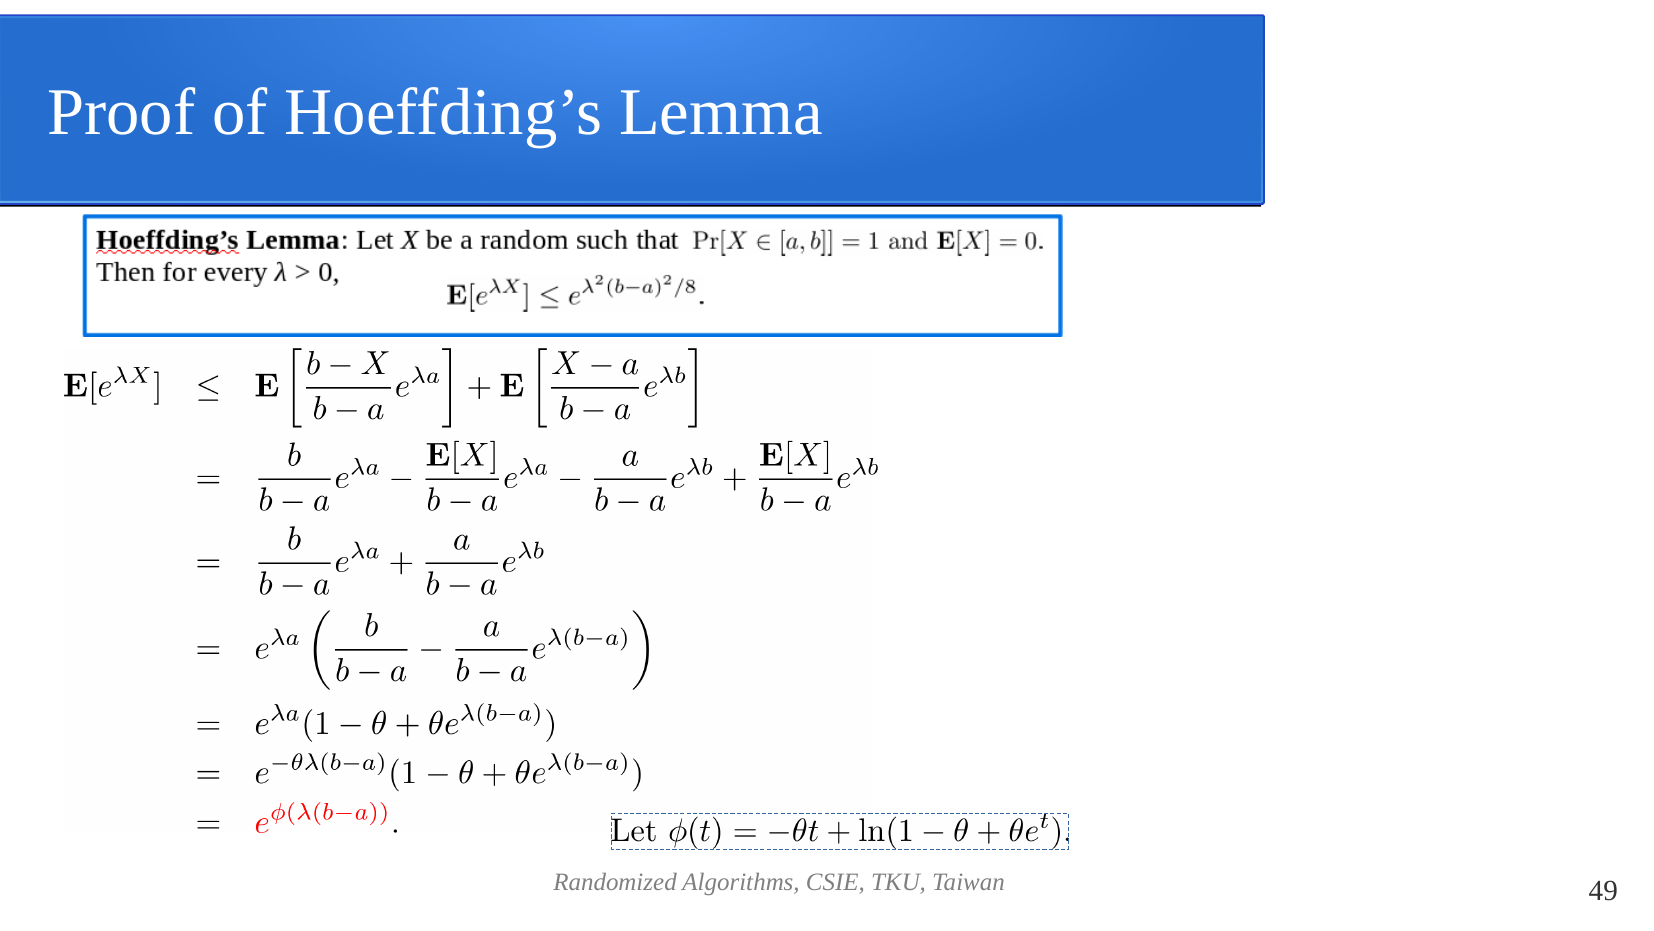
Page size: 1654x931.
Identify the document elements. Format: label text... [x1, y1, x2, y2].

picture [82, 212, 1063, 337]
picture [64, 348, 1069, 850]
title Proof of Hoeffding’s Lemma [47, 35, 1199, 189]
